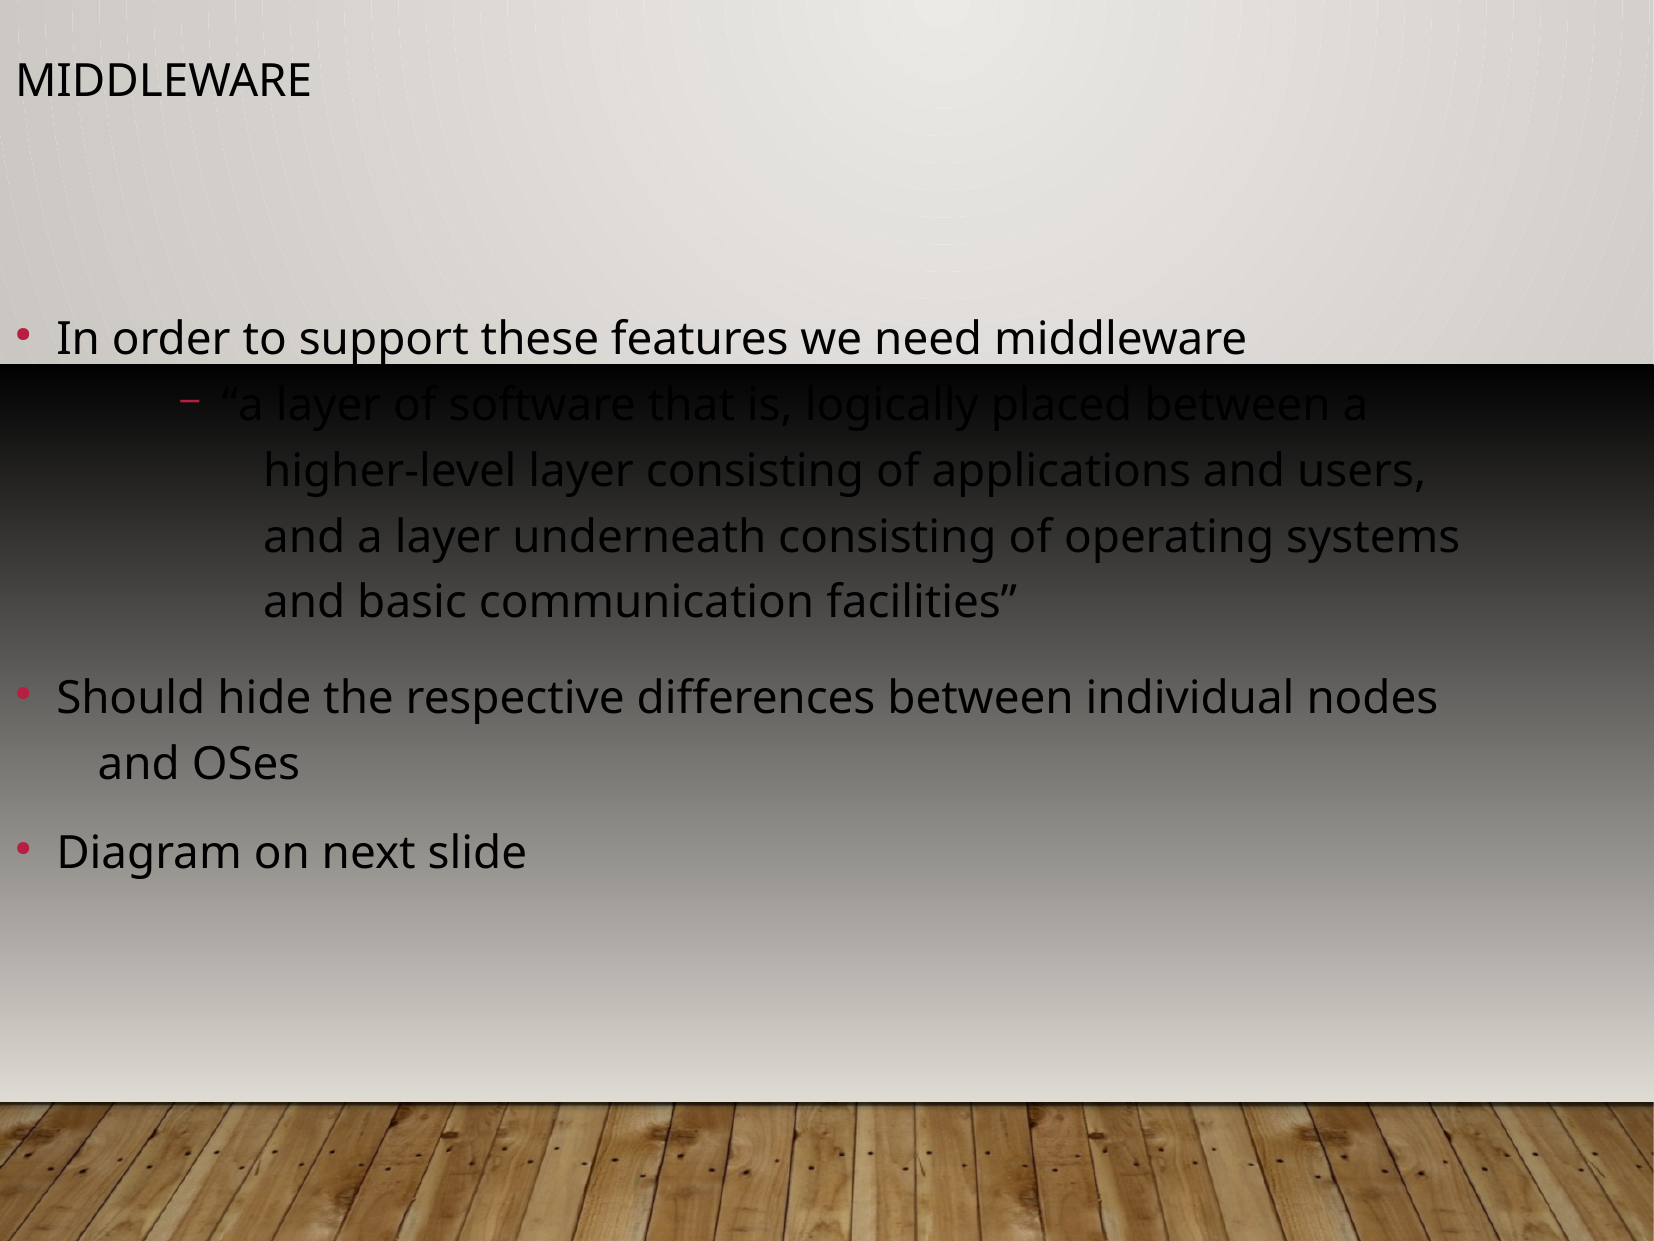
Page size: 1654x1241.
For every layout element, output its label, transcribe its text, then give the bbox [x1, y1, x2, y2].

title Middleware [0, 49, 1489, 257]
list In order to support these features we need middleware “a layer of software that is, logically placed between a higher-level layer consisting of applications and users, and a layer underneath consisting of operating systems and basic communication facilities” Should hide the respective differences between individual nodes and OSes Diagram on next slide [0, 290, 1489, 1010]
